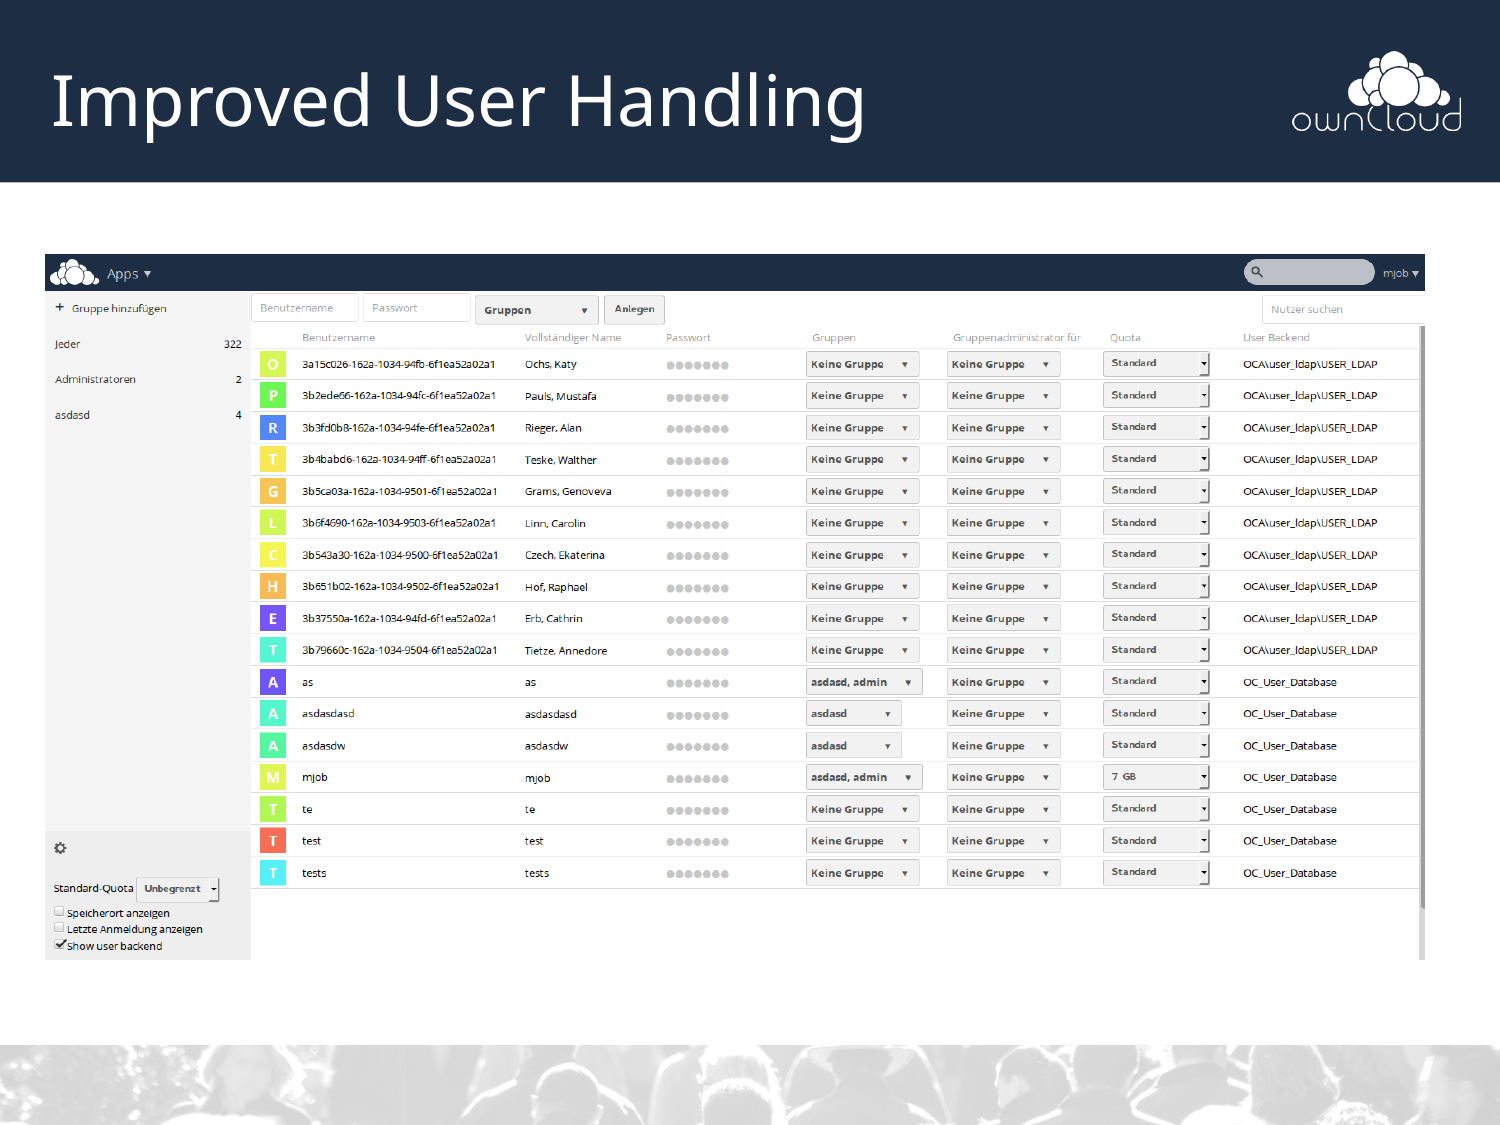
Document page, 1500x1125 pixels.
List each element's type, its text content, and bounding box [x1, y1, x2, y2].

text_box Improved User Handling [36, 0, 1250, 199]
picture [45, 254, 1425, 961]
picture [1292, 51, 1461, 131]
picture [0, 1045, 1500, 1125]
